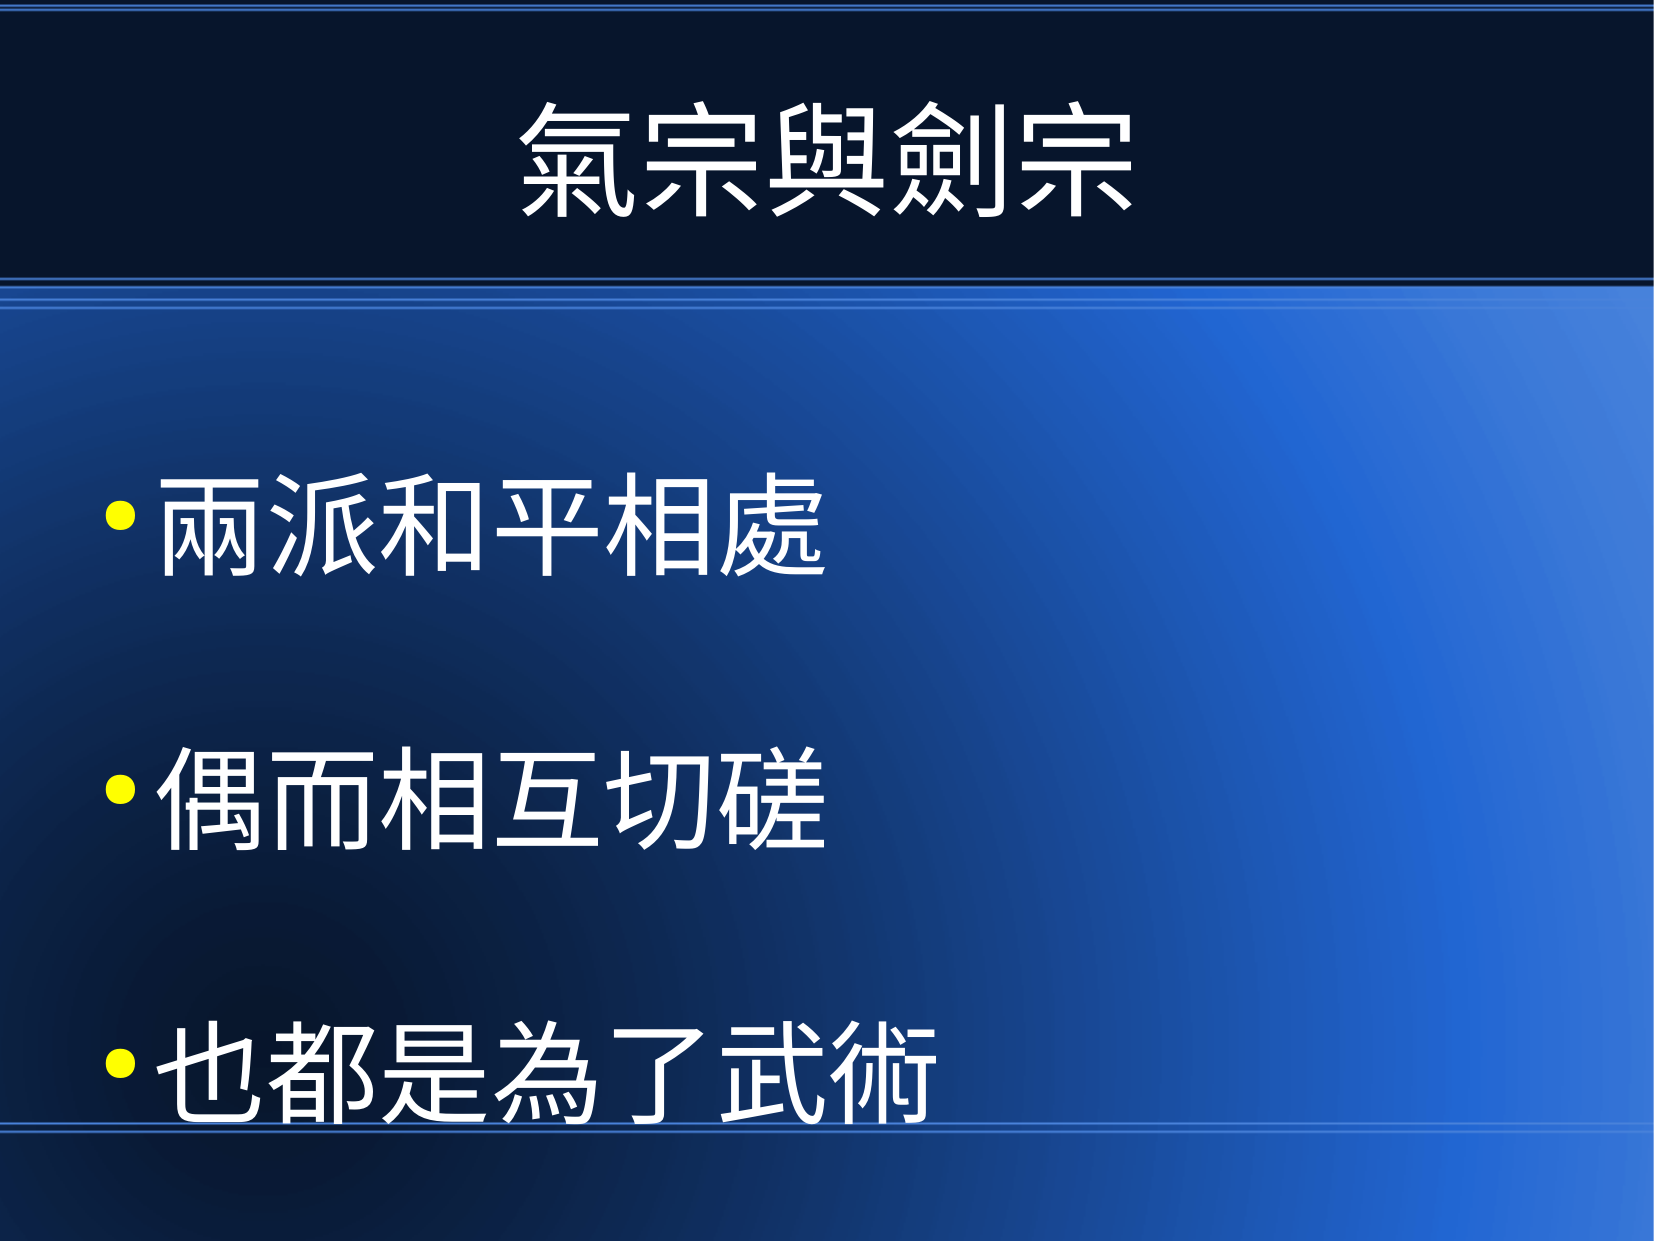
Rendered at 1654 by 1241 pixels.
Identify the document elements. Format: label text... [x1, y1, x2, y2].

list 兩派和平相處 偶而相互切磋 也都是為了武術 [82, 355, 1571, 1241]
picture [0, 0, 1654, 1241]
title 氣宗與劍宗 [82, 49, 1571, 257]
